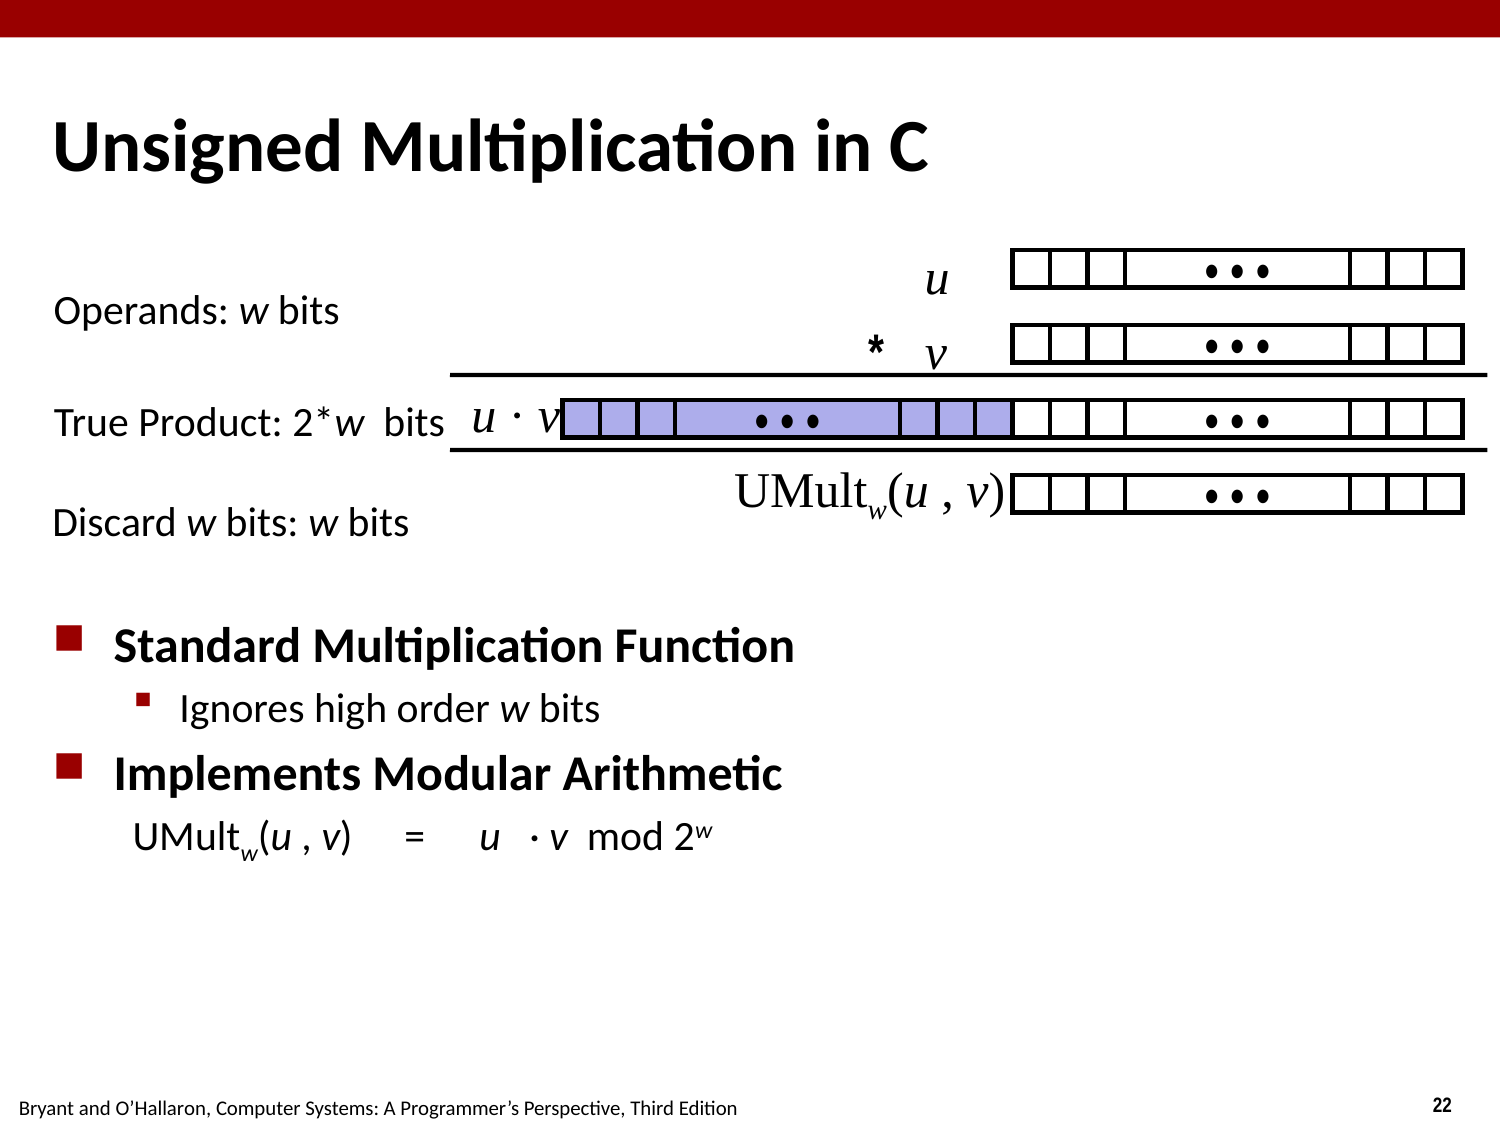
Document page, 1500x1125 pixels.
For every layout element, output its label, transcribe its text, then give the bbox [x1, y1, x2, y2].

text_box [1350, 474, 1463, 513]
text_box Discard w bits: w bits [37, 487, 438, 553]
text_box u · v [456, 374, 575, 447]
text_box [900, 399, 1124, 438]
text_box • • • [1124, 399, 1350, 438]
text_box [1012, 324, 1124, 363]
list Standard Multiplication Function Ignores high order w bits Implements Modular Arithmetic UMultw(u , v) = u · v mod 2w [42, 605, 888, 875]
text_box Operands: w bits [38, 275, 355, 340]
text_box [1350, 249, 1463, 288]
text_box v [910, 378, 962, 388]
text_box [1020, 474, 1124, 513]
text_box v [910, 312, 962, 372]
text_box • • • [1124, 474, 1350, 513]
text_box True Product: 2*w bits [39, 387, 460, 453]
text_box * [853, 312, 900, 388]
text_box [562, 399, 674, 438]
title Unsigned Multiplication in C [37, 96, 1299, 188]
text_box [1012, 249, 1124, 288]
text_box • • • [1124, 324, 1350, 363]
text_box [1350, 399, 1463, 438]
text_box • • • [674, 399, 900, 438]
text_box • • • [1124, 249, 1350, 288]
text_box UMultw(u , v) [719, 449, 1020, 534]
text_box [1350, 324, 1463, 363]
text_box u [909, 237, 965, 313]
